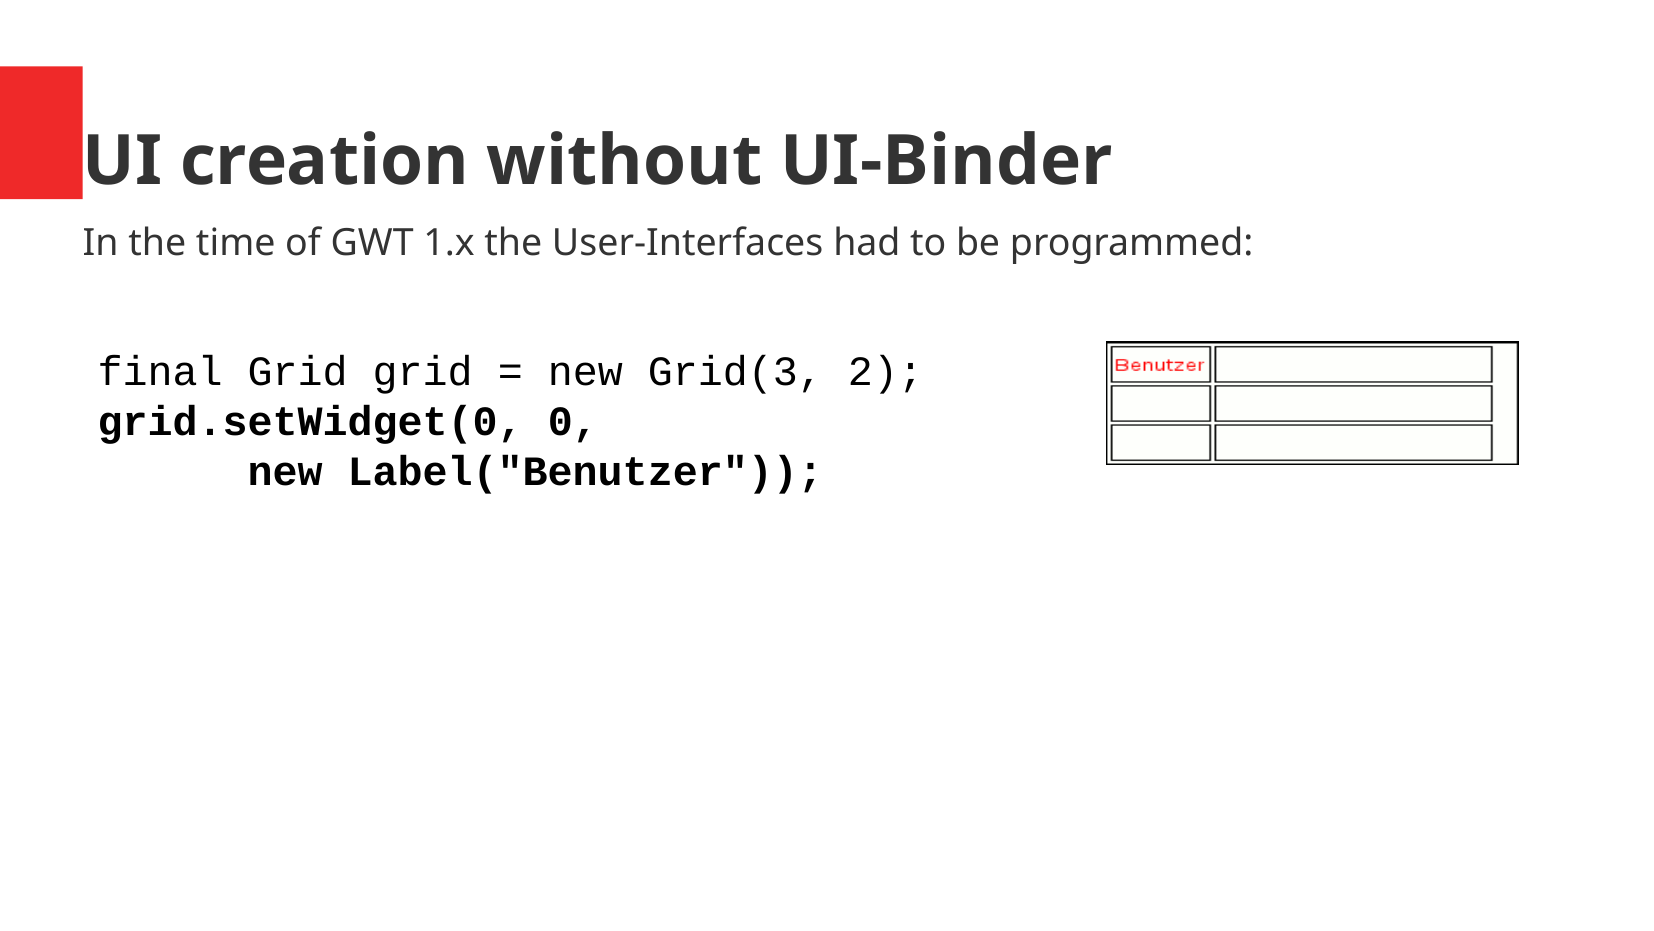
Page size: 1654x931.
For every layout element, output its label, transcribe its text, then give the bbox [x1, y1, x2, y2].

picture [1106, 341, 1519, 465]
title UI creation without UI-Binder [82, 33, 1571, 196]
list In the time of GWT 1.x the User-Interfaces had to be programmed: [82, 217, 1571, 337]
text_box final Grid grid = new Grid(3, 2); grid.setWidget(0, 0, new Label("Benutzer")); [82, 336, 1068, 502]
